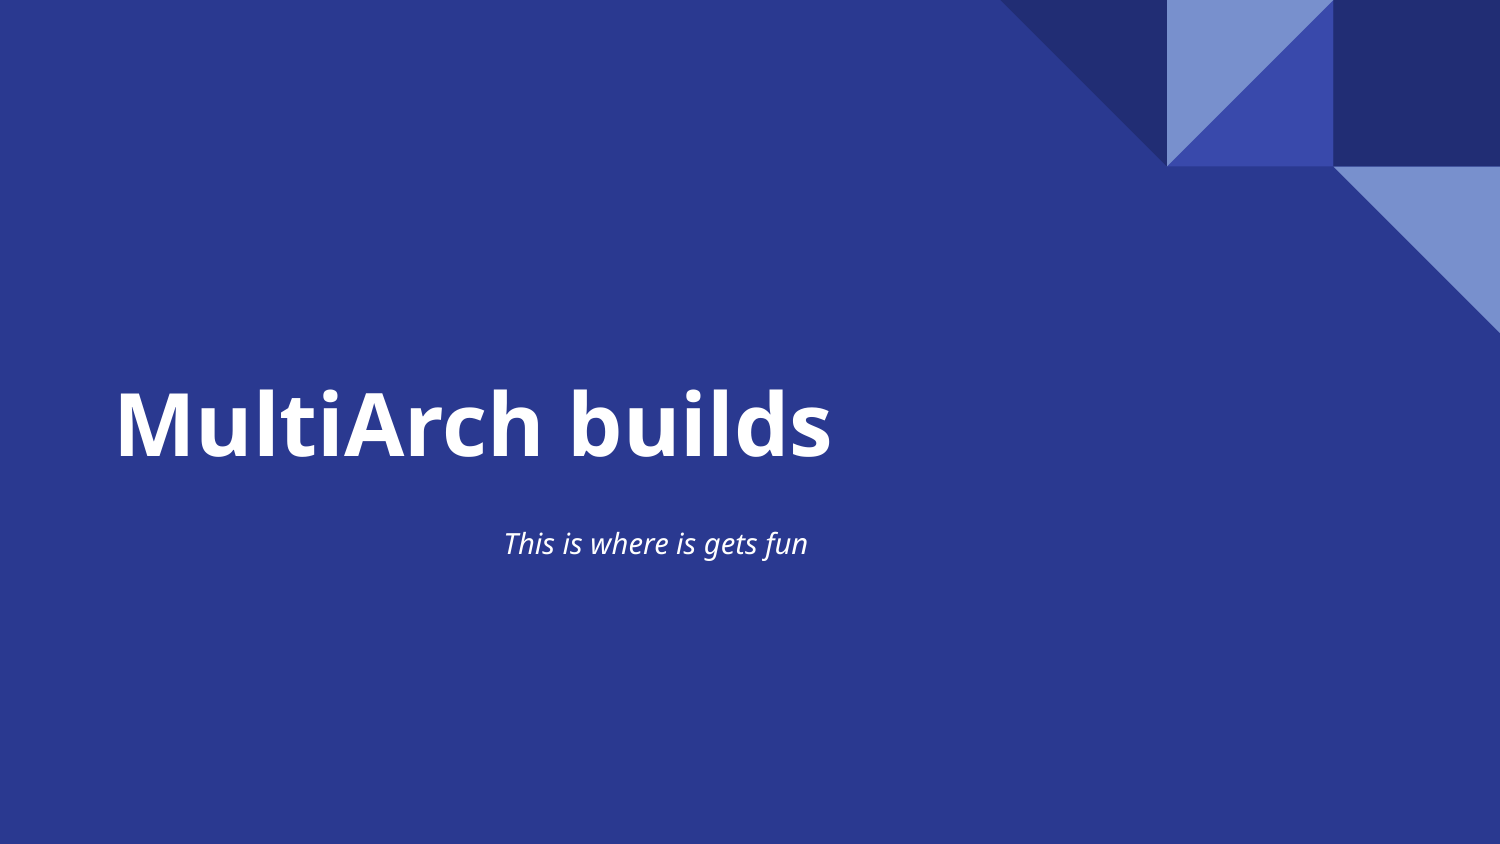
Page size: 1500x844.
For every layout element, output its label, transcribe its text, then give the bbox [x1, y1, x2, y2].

title MultiArch builds [98, 353, 1447, 491]
text_box This is where is gets fun [488, 510, 1412, 576]
